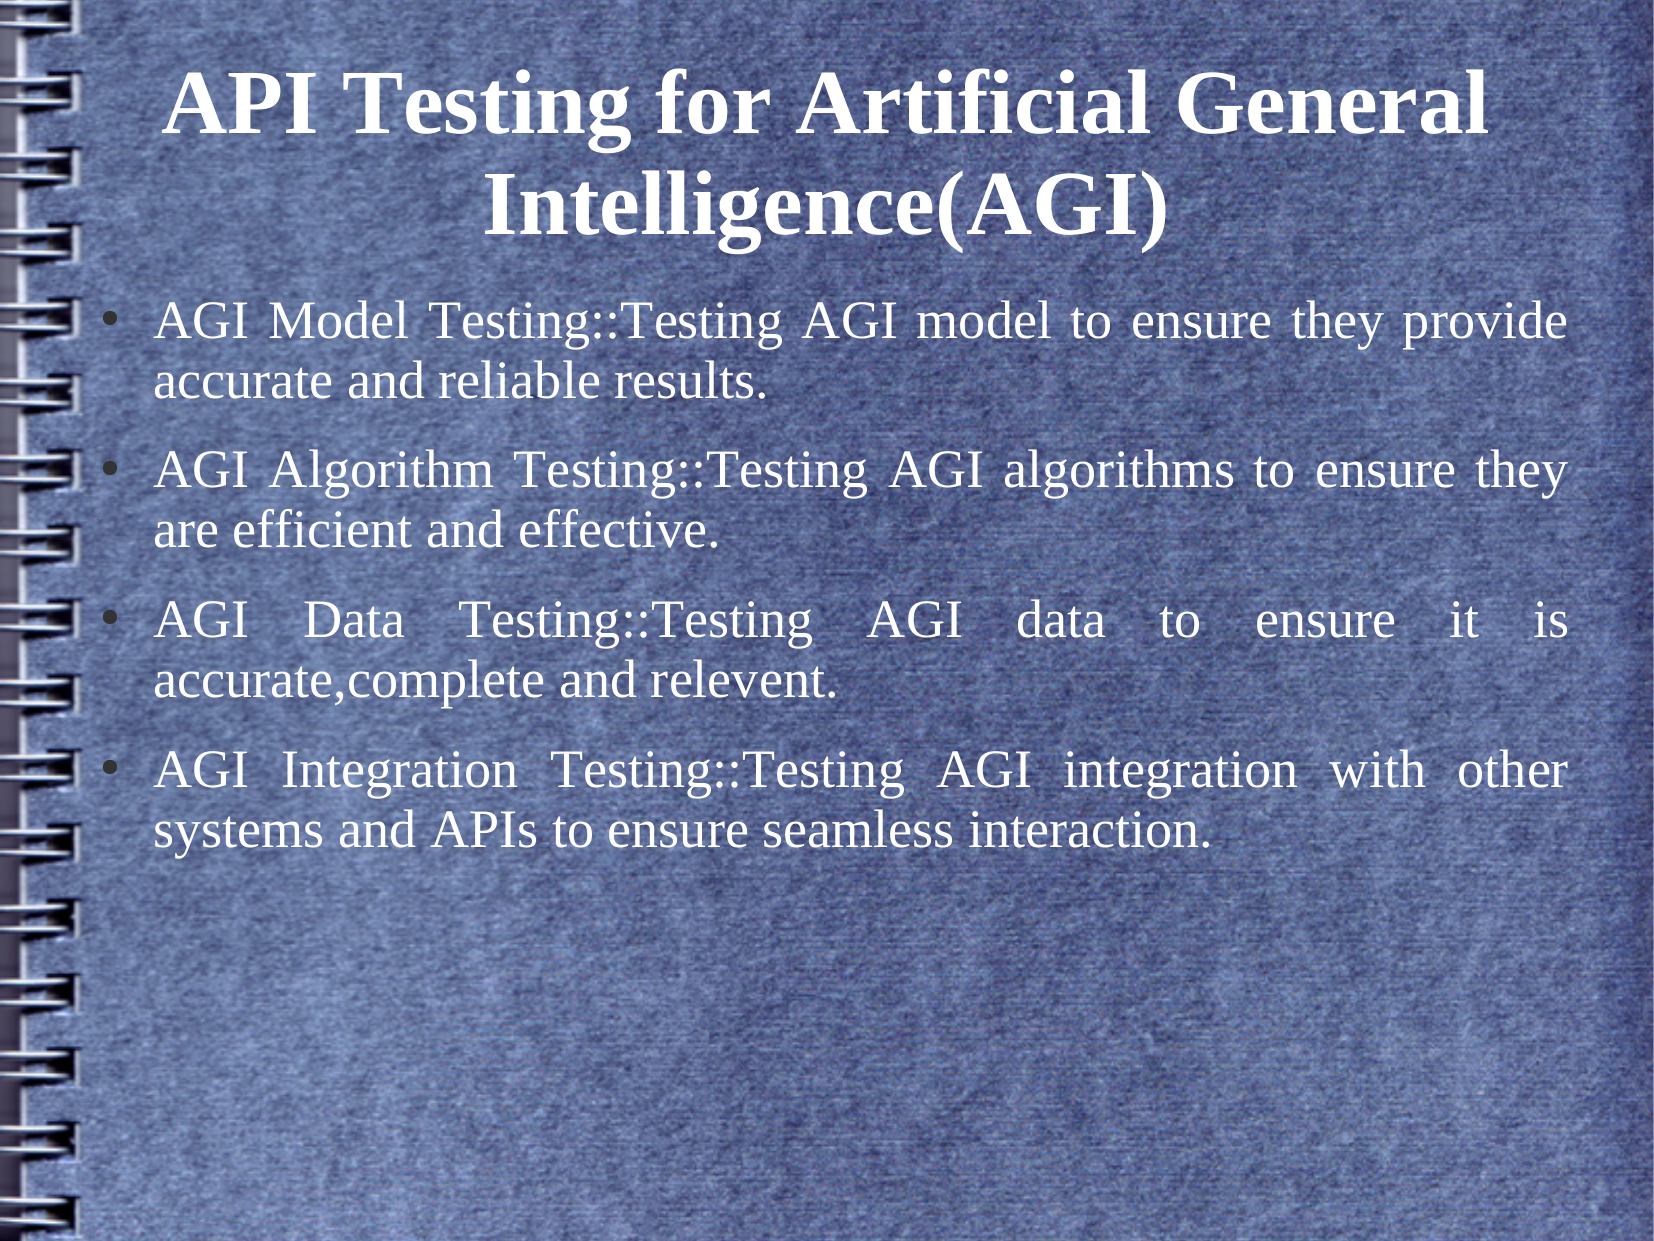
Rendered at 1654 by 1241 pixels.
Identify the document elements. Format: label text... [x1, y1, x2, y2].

title API Testing for Artificial General Intelligence(AGI) [82, 49, 1571, 257]
picture [0, 0, 1654, 1241]
list AGI Model Testing::Testing AGI model to ensure they provide accurate and reliable results. AGI Algorithm Testing::Testing AGI algorithms to ensure they are efficient and effective. AGI Data Testing::Testing AGI data to ensure it is accurate,complete and relevent. AGI Integration Testing::Testing AGI integration with other systems and APIs to ensure seamless interaction. [82, 290, 1571, 1109]
